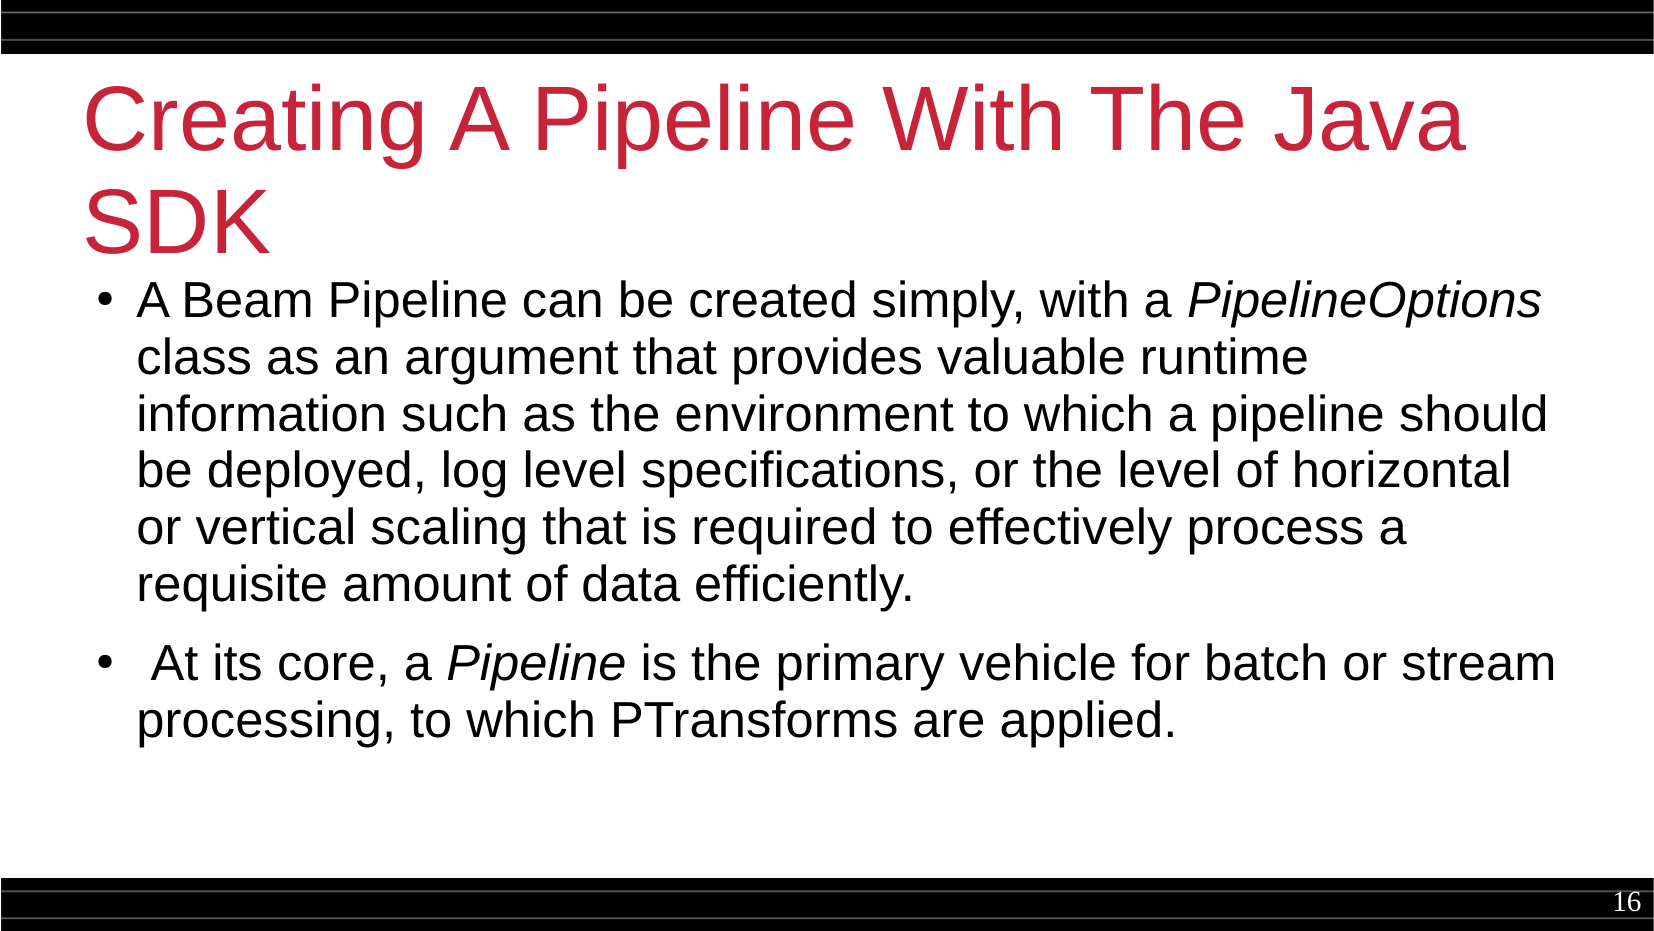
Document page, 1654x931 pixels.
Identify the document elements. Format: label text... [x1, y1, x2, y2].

picture [1, 0, 1654, 54]
title Creating A Pipeline With The Java SDK [82, 67, 1571, 271]
list A Beam Pipeline can be created simply, with a PipelineOptions class as an argument that provides valuable runtime information such as the environment to which a pipeline should be deployed, log level specifications, or the level of horizontal or vertical scaling that is required to effectively process a requisite amount of data efficiently. At its core, a Pipeline is the primary vehicle for batch or stream processing, to which PTransforms are applied. [82, 271, 1571, 758]
picture [1, 878, 1654, 931]
